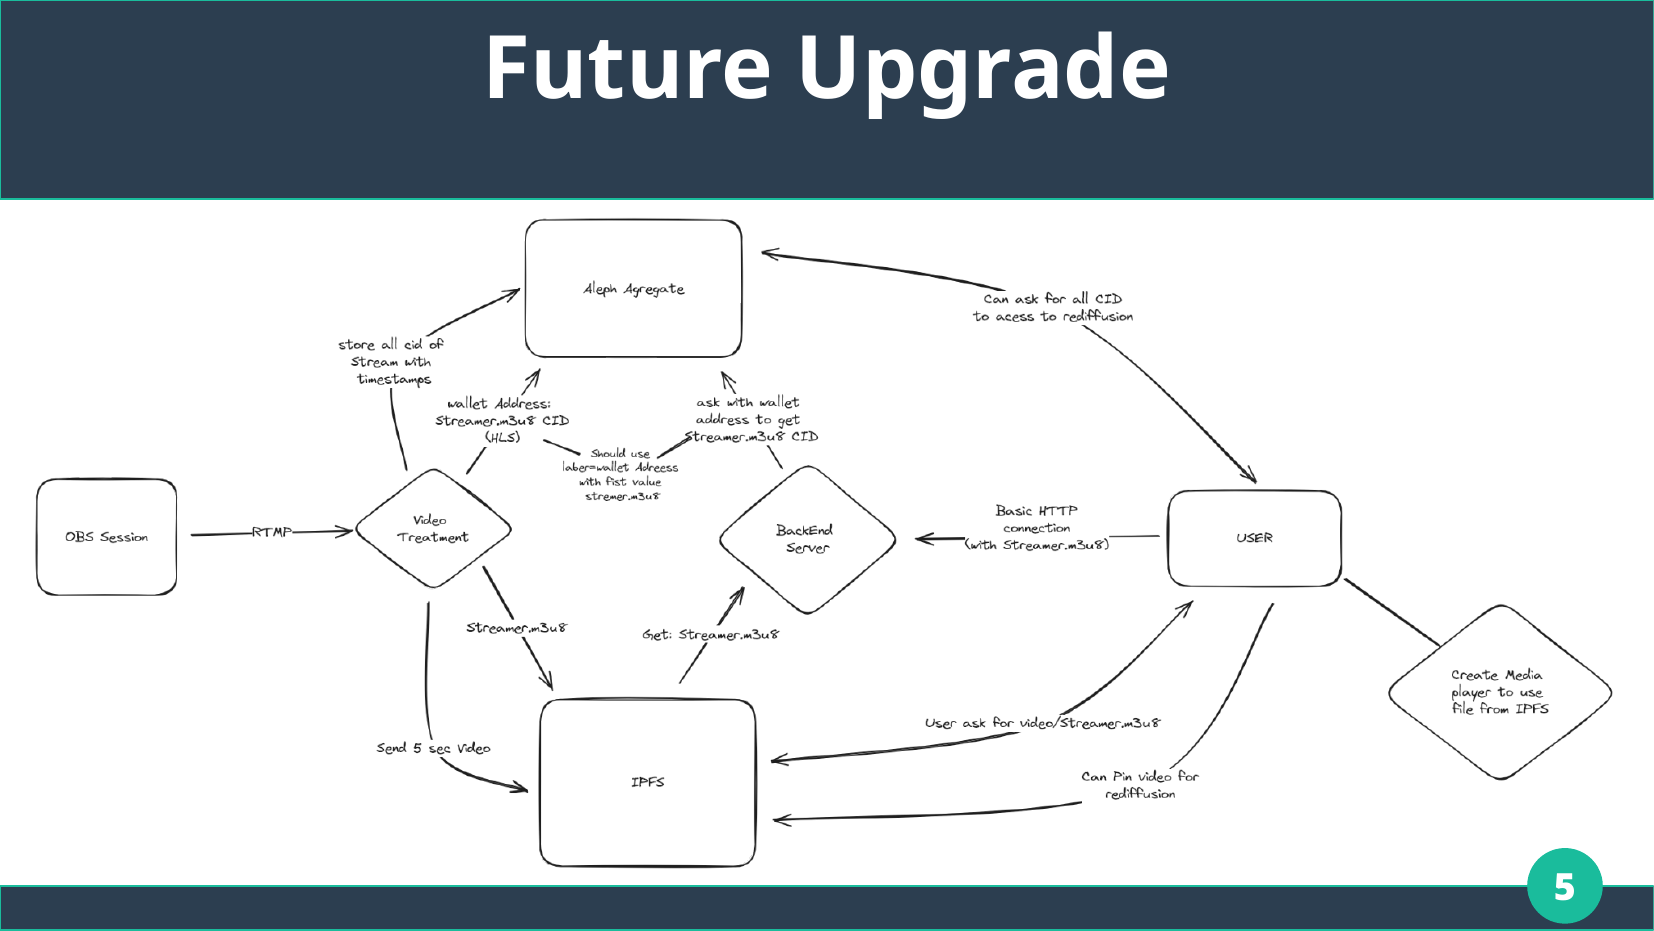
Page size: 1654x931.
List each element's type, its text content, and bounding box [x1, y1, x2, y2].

title Future Upgrade [59, 37, 1595, 156]
picture [29, 212, 1625, 873]
